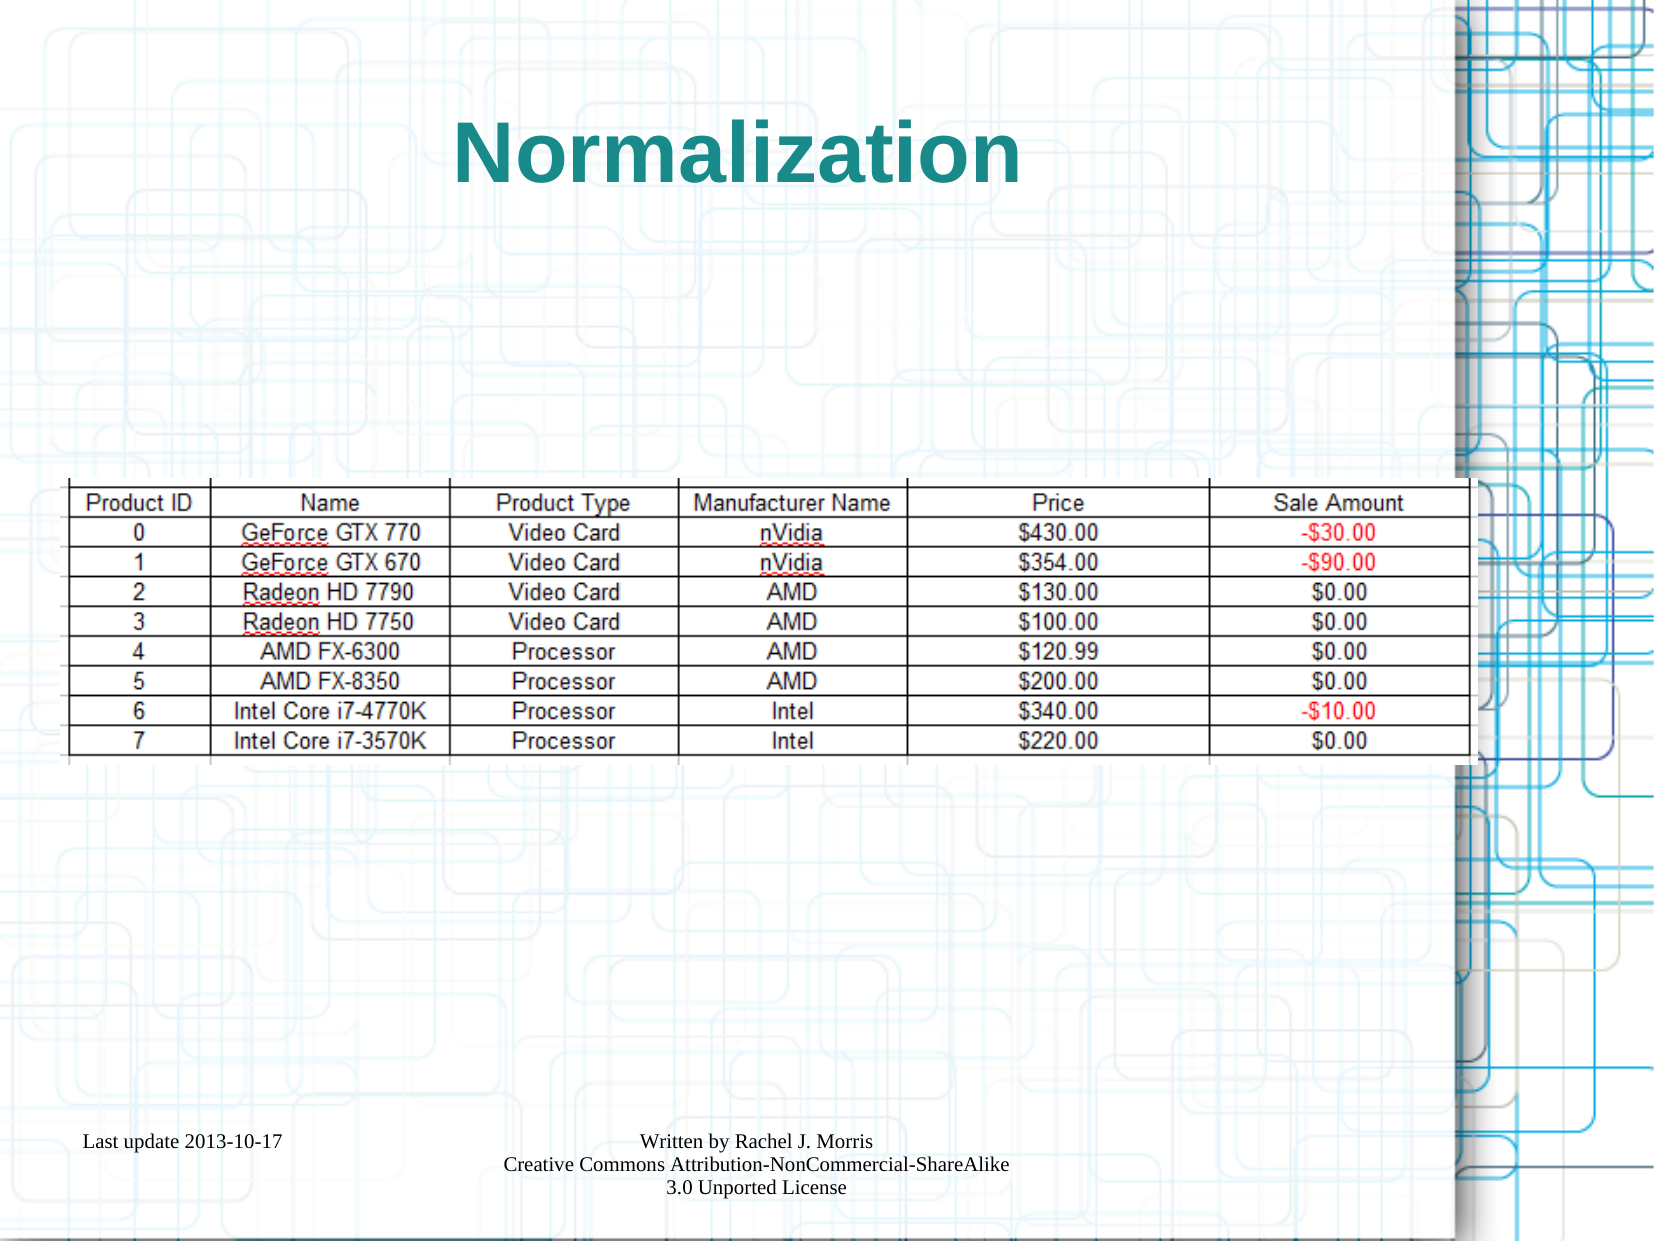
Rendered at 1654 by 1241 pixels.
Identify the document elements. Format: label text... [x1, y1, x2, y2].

picture [0, 0, 1654, 1241]
title Normalization [59, 49, 1418, 257]
